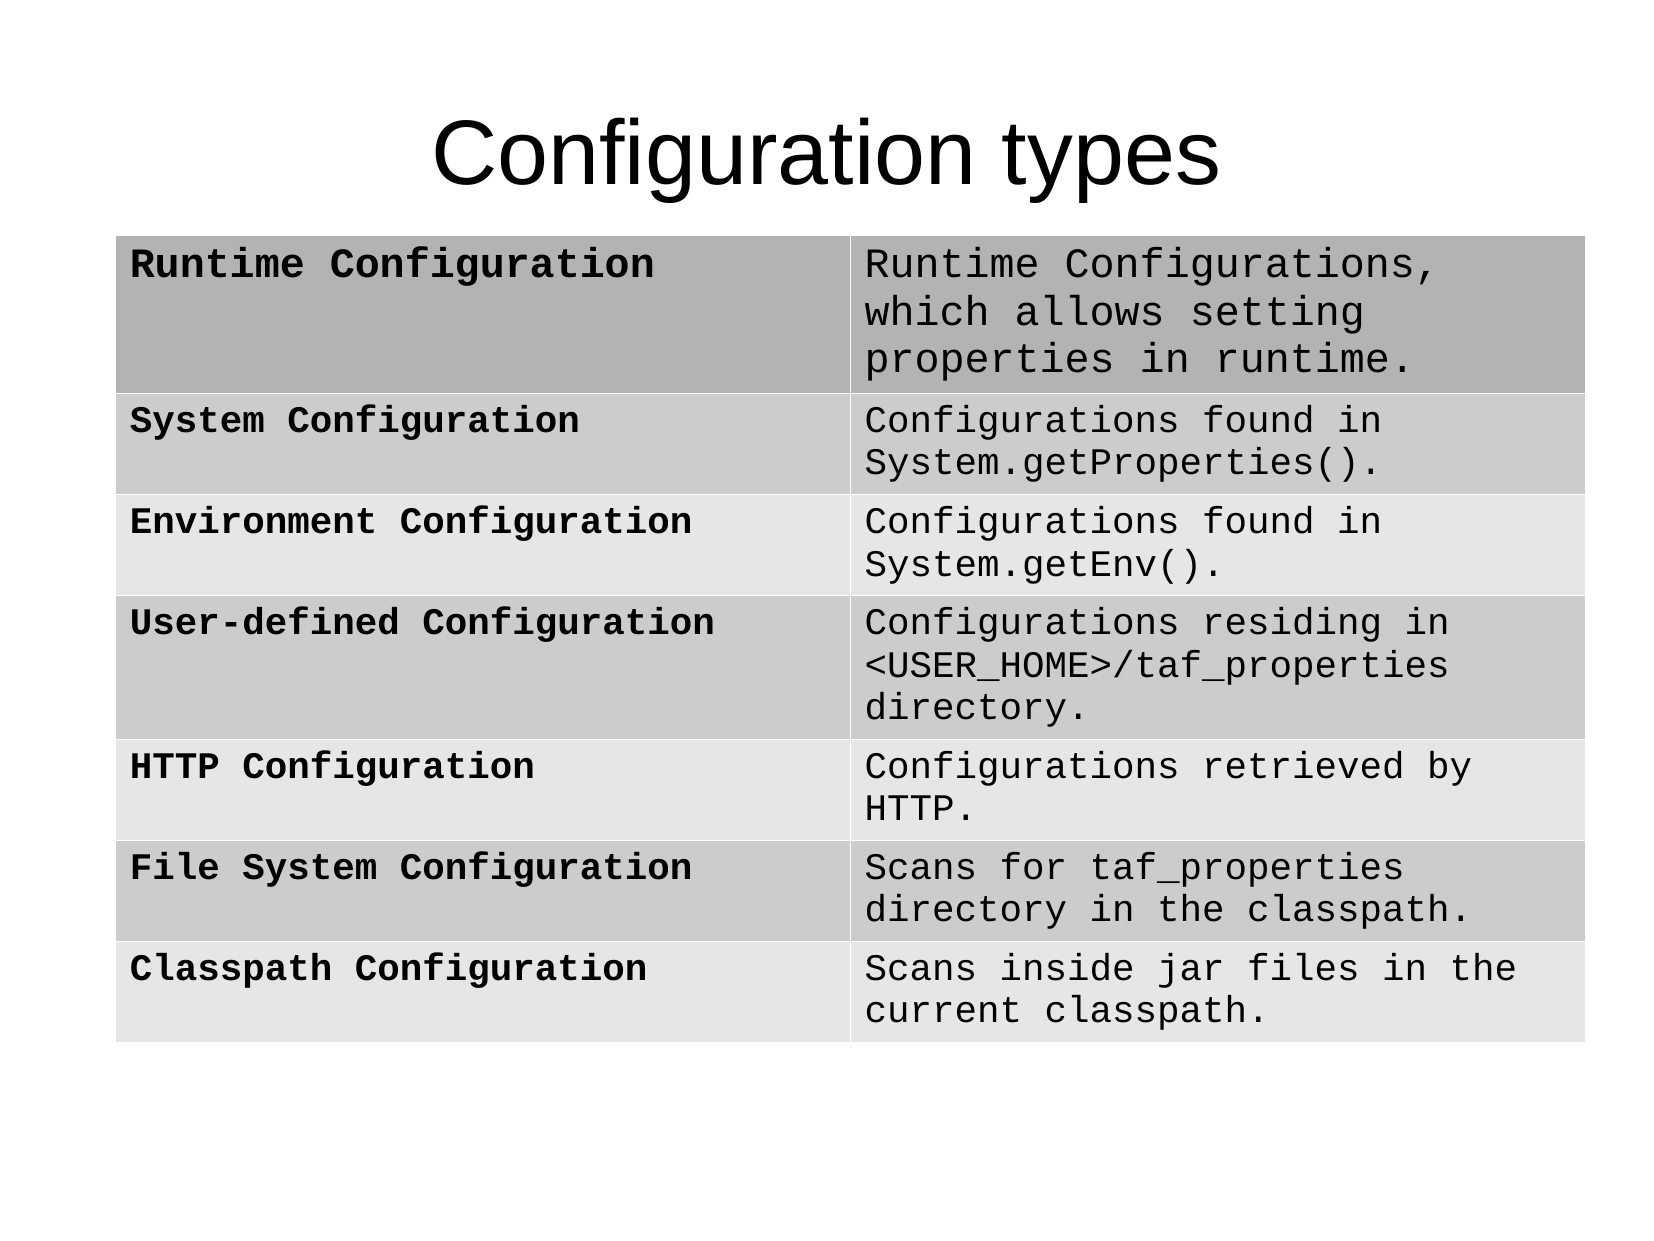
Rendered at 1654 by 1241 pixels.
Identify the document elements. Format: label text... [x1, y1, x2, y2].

title Configuration types [82, 49, 1571, 257]
table_cell Classpath Configuration [116, 942, 850, 1042]
table_cell Environment Configuration [116, 495, 850, 595]
table_cell Configurations found in System.getEnv(). [851, 495, 1585, 595]
table_cell Configurations retrieved by HTTP. [851, 740, 1585, 840]
table_cell Configurations residing in <USER_HOME>/taf_properties directory. [851, 596, 1585, 739]
table_cell Scans for taf_properties directory in the classpath. [851, 841, 1585, 941]
table_header Runtime Configurations, which allows setting properties in runtime. [851, 236, 1585, 393]
table_cell System Configuration [116, 394, 850, 494]
table_cell User-defined Configuration [116, 596, 850, 739]
table_header Runtime Configuration [116, 236, 850, 393]
table_cell Scans inside jar files in the current classpath. [851, 942, 1585, 1042]
table_cell HTTP Configuration [116, 740, 850, 840]
table_cell File System Configuration [116, 841, 850, 941]
table_cell Configurations found in System.getProperties(). [851, 394, 1585, 494]
